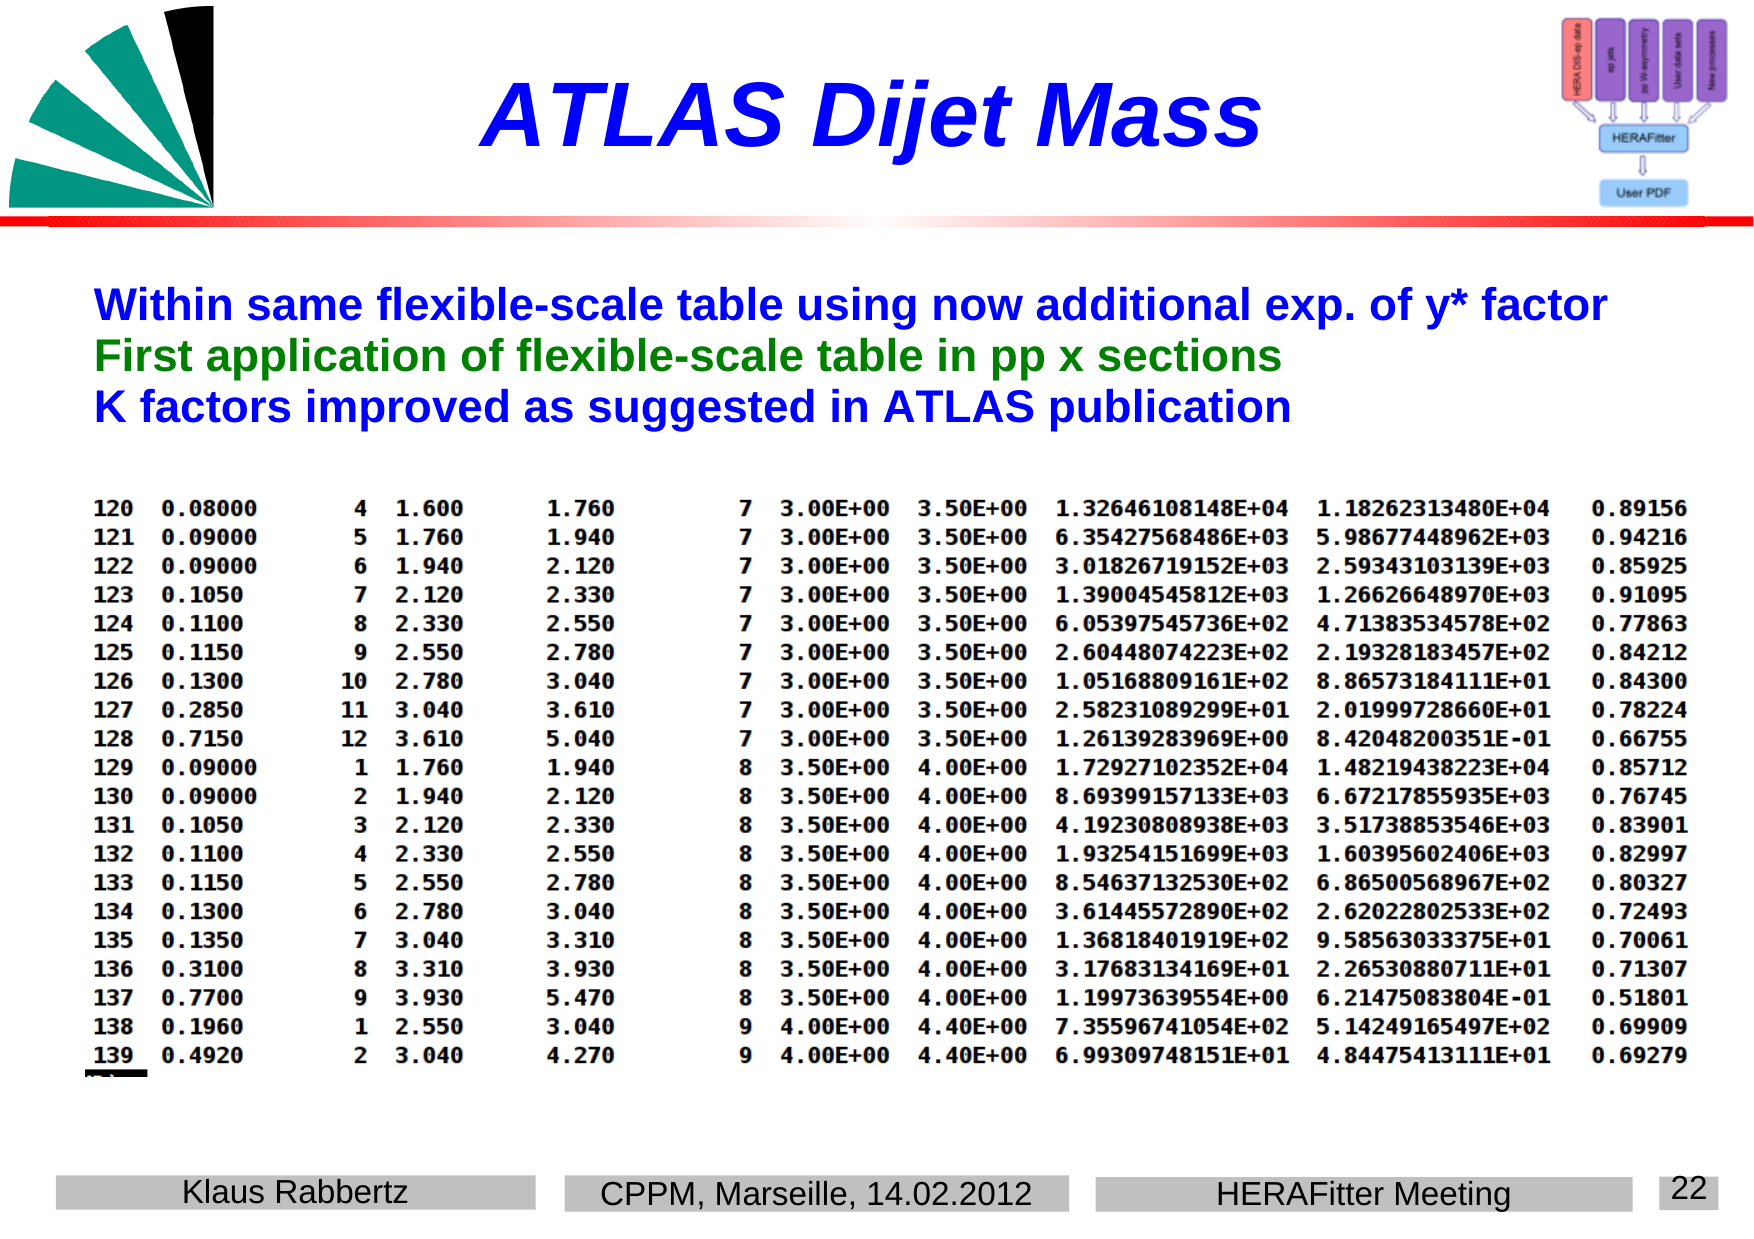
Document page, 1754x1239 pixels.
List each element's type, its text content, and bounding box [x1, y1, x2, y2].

picture [1552, 15, 1736, 211]
picture [85, 495, 1694, 1077]
title ATLAS Dijet Mass [220, 22, 1525, 207]
text_box Within same flexible-scale table using now additional exp. of y* factor First application of flexible-scale table in pp x sections K factors improved as suggested in ATLAS publication [81, 272, 1622, 439]
picture [9, 6, 214, 210]
